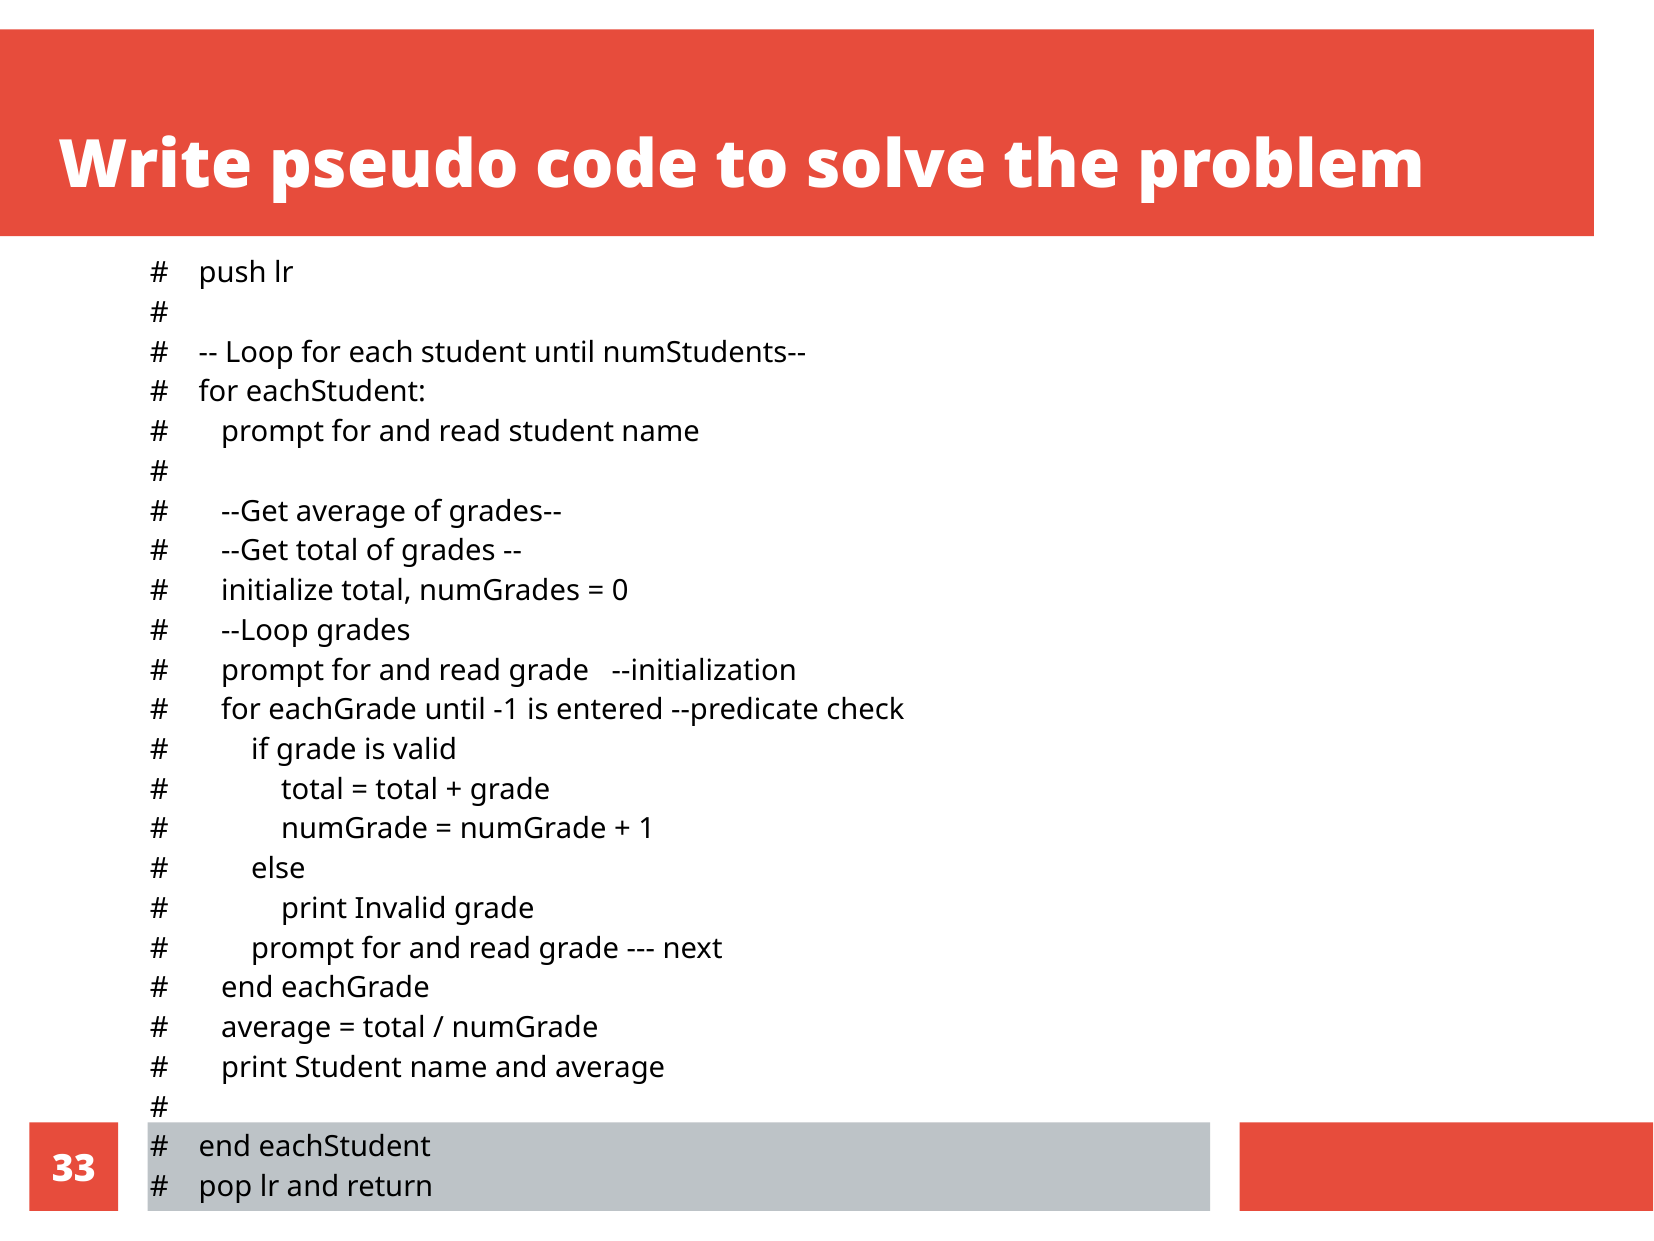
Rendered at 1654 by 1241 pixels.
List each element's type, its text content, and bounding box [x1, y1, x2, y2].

title Write pseudo code to solve the problem [58, 59, 1594, 207]
text_box # push lr # # -- Loop for each student until numStudents-- # for eachStudent: # prompt for and read student name # # --Get average of grades-- # --Get total of grades -- # initialize total, numGrades = 0 # --Loop grades # prompt for and read grade --initialization # for eachGrade until -1 is entered --predicate check # if grade is valid # total = total + grade # numGrade = numGrade + 1 # else # print Invalid grade # prompt for and read grade --- next # end eachGrade # average = total / numGrade # print Student name and average # # end eachStudent # pop lr and return [135, 243, 1456, 1135]
